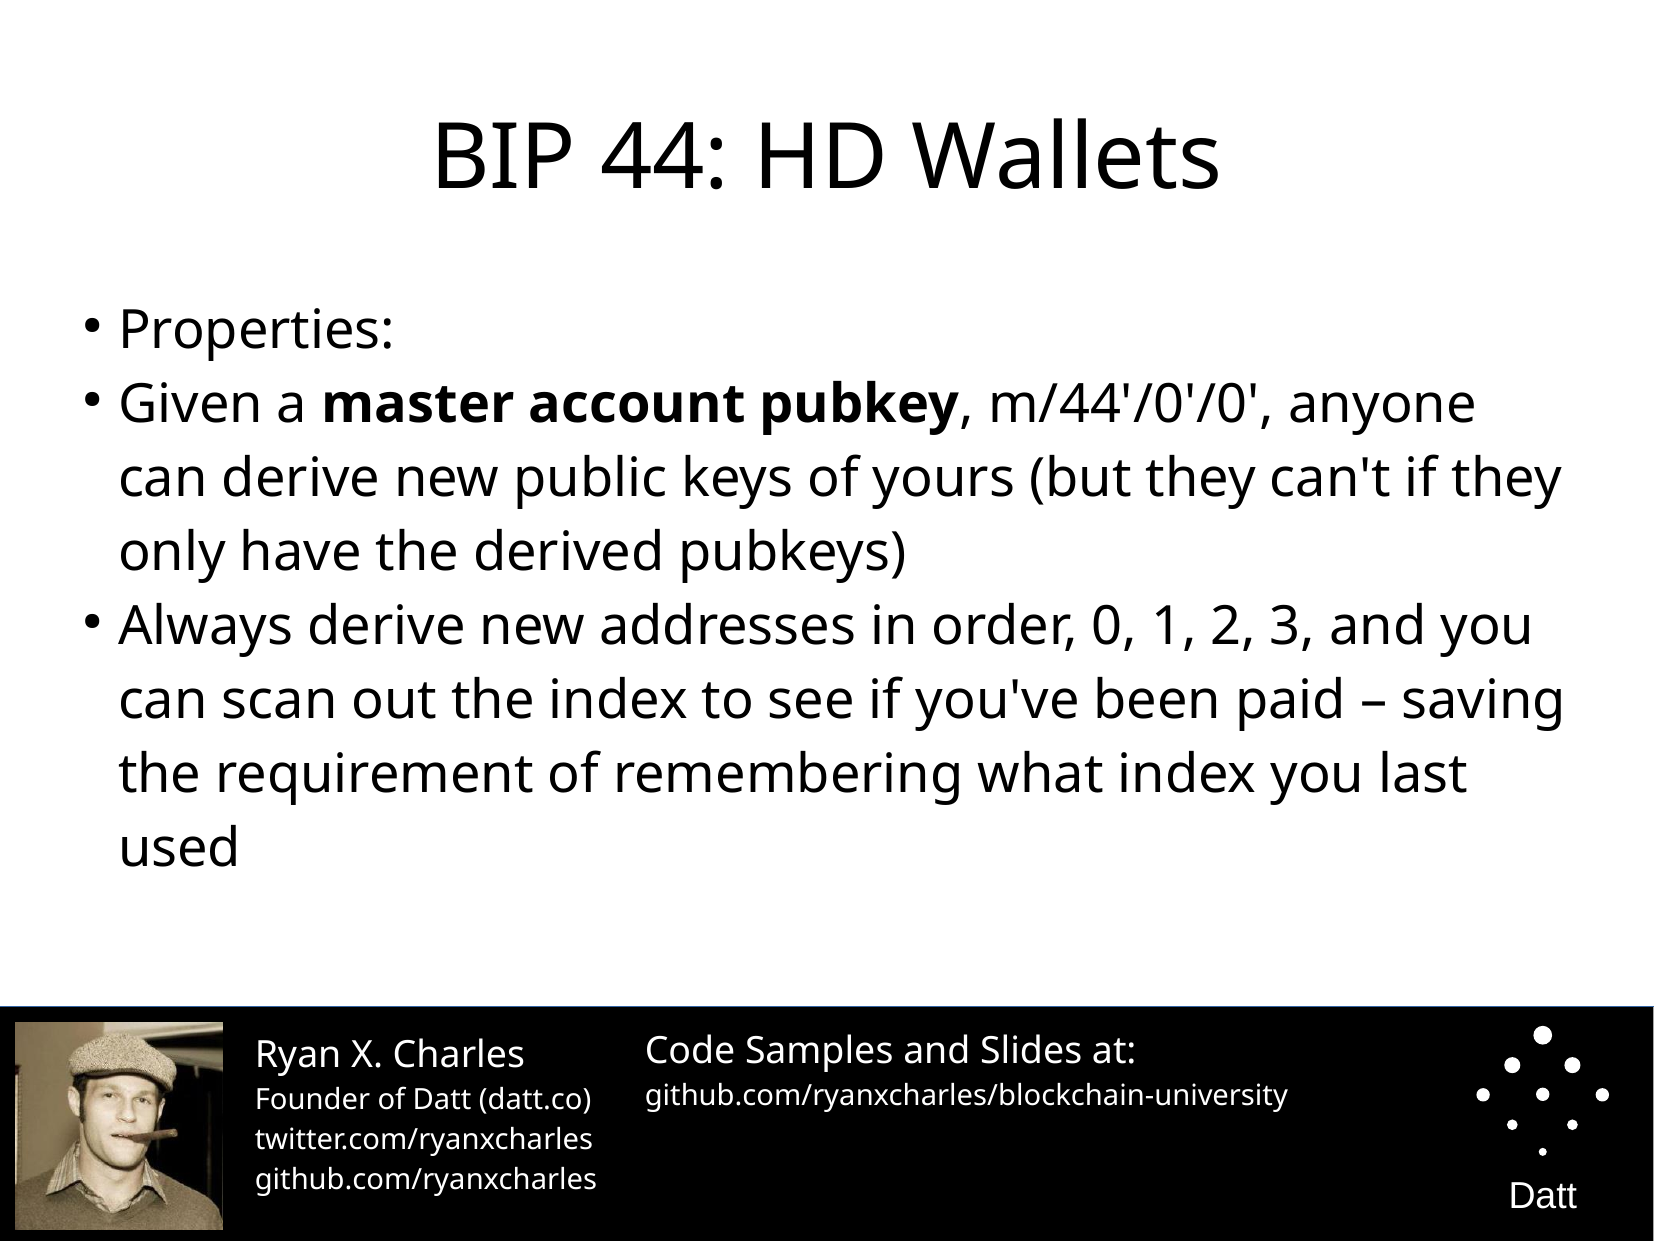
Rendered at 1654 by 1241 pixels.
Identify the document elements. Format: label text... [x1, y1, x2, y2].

picture [1475, 1023, 1611, 1159]
text_box Code Samples and Slides at: github.com/ryanxcharles/blockchain-university [630, 1015, 1403, 1156]
text_box Ryan X. Charles Founder of Datt (datt.co) twitter.com/ryanxcharles github.com/ryanxcharles [240, 1020, 976, 1241]
text_box Datt [1452, 1167, 1633, 1241]
title BIP 44: HD Wallets [82, 49, 1571, 257]
text_box [0, 1006, 1654, 1241]
picture [15, 1022, 223, 1231]
subtitle Properties: Given a master account pubkey, m/44'/0'/0', anyone can derive new public keys of yours (but they can't if they only have the derived pubkeys) Always derive new addresses in order, 0, 1, 2, 3, and you can scan out the index to see if you've been paid – saving the requirement of remembering what index you last used [82, 290, 1571, 1010]
